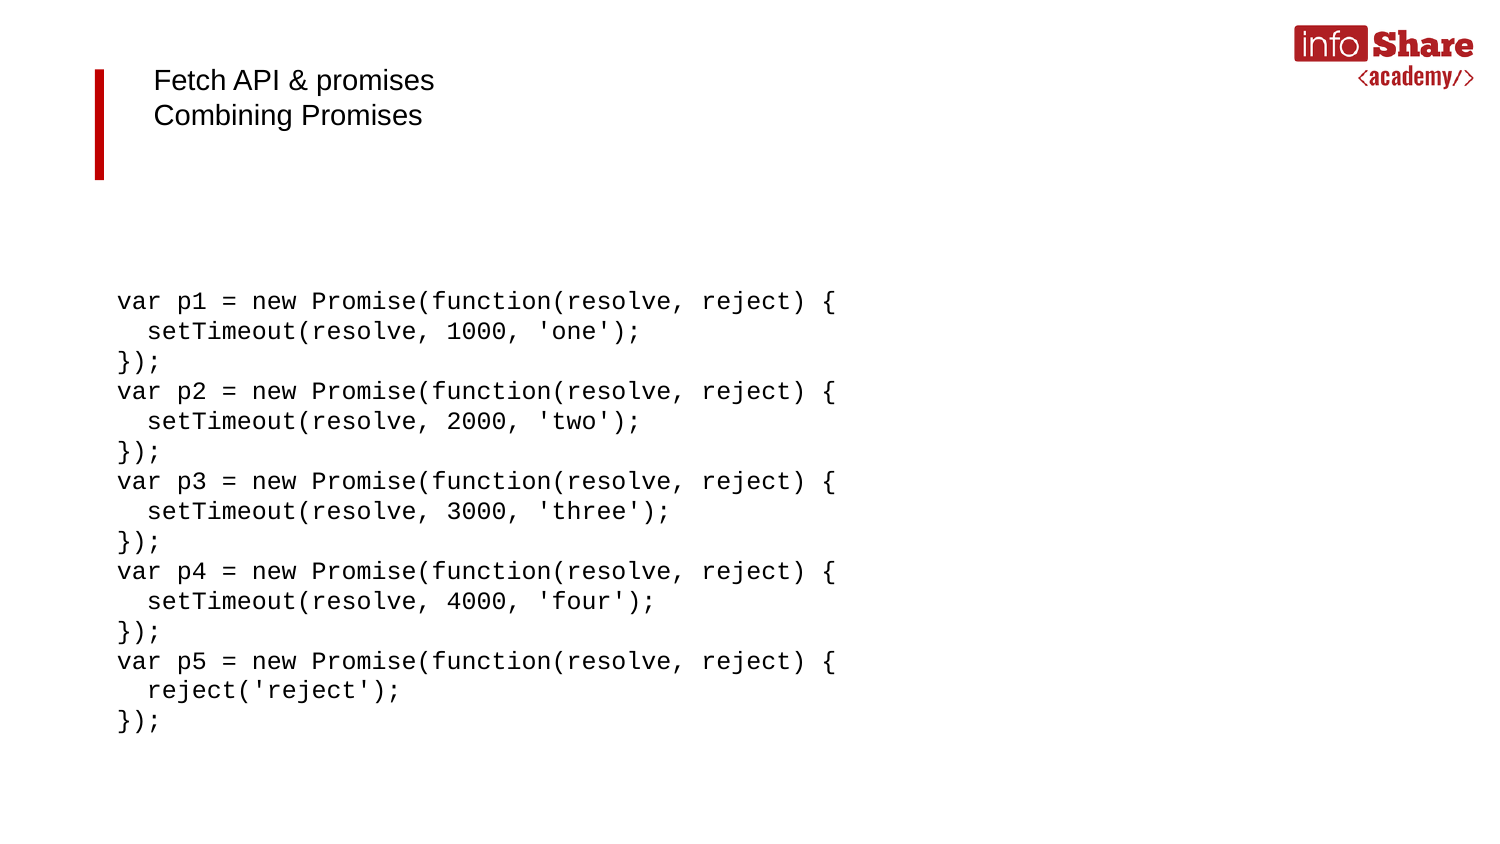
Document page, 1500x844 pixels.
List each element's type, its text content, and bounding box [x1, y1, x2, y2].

list var p1 = new Promise(function(resolve, reject) { setTimeout(resolve, 1000, 'one'); }); var p2 = new Promise(function(resolve, reject) { setTimeout(resolve, 2000, 'two'); }); var p3 = new Promise(function(resolve, reject) { setTimeout(resolve, 3000, 'three'); }); var p4 = new Promise(function(resolve, reject) { setTimeout(resolve, 4000, 'four'); }); var p5 = new Promise(function(resolve, reject) { reject('reject'); }); [101, 252, 1415, 767]
picture [1267, 0, 1500, 117]
title Fetch API & promises Combining Promises [138, 45, 1172, 187]
